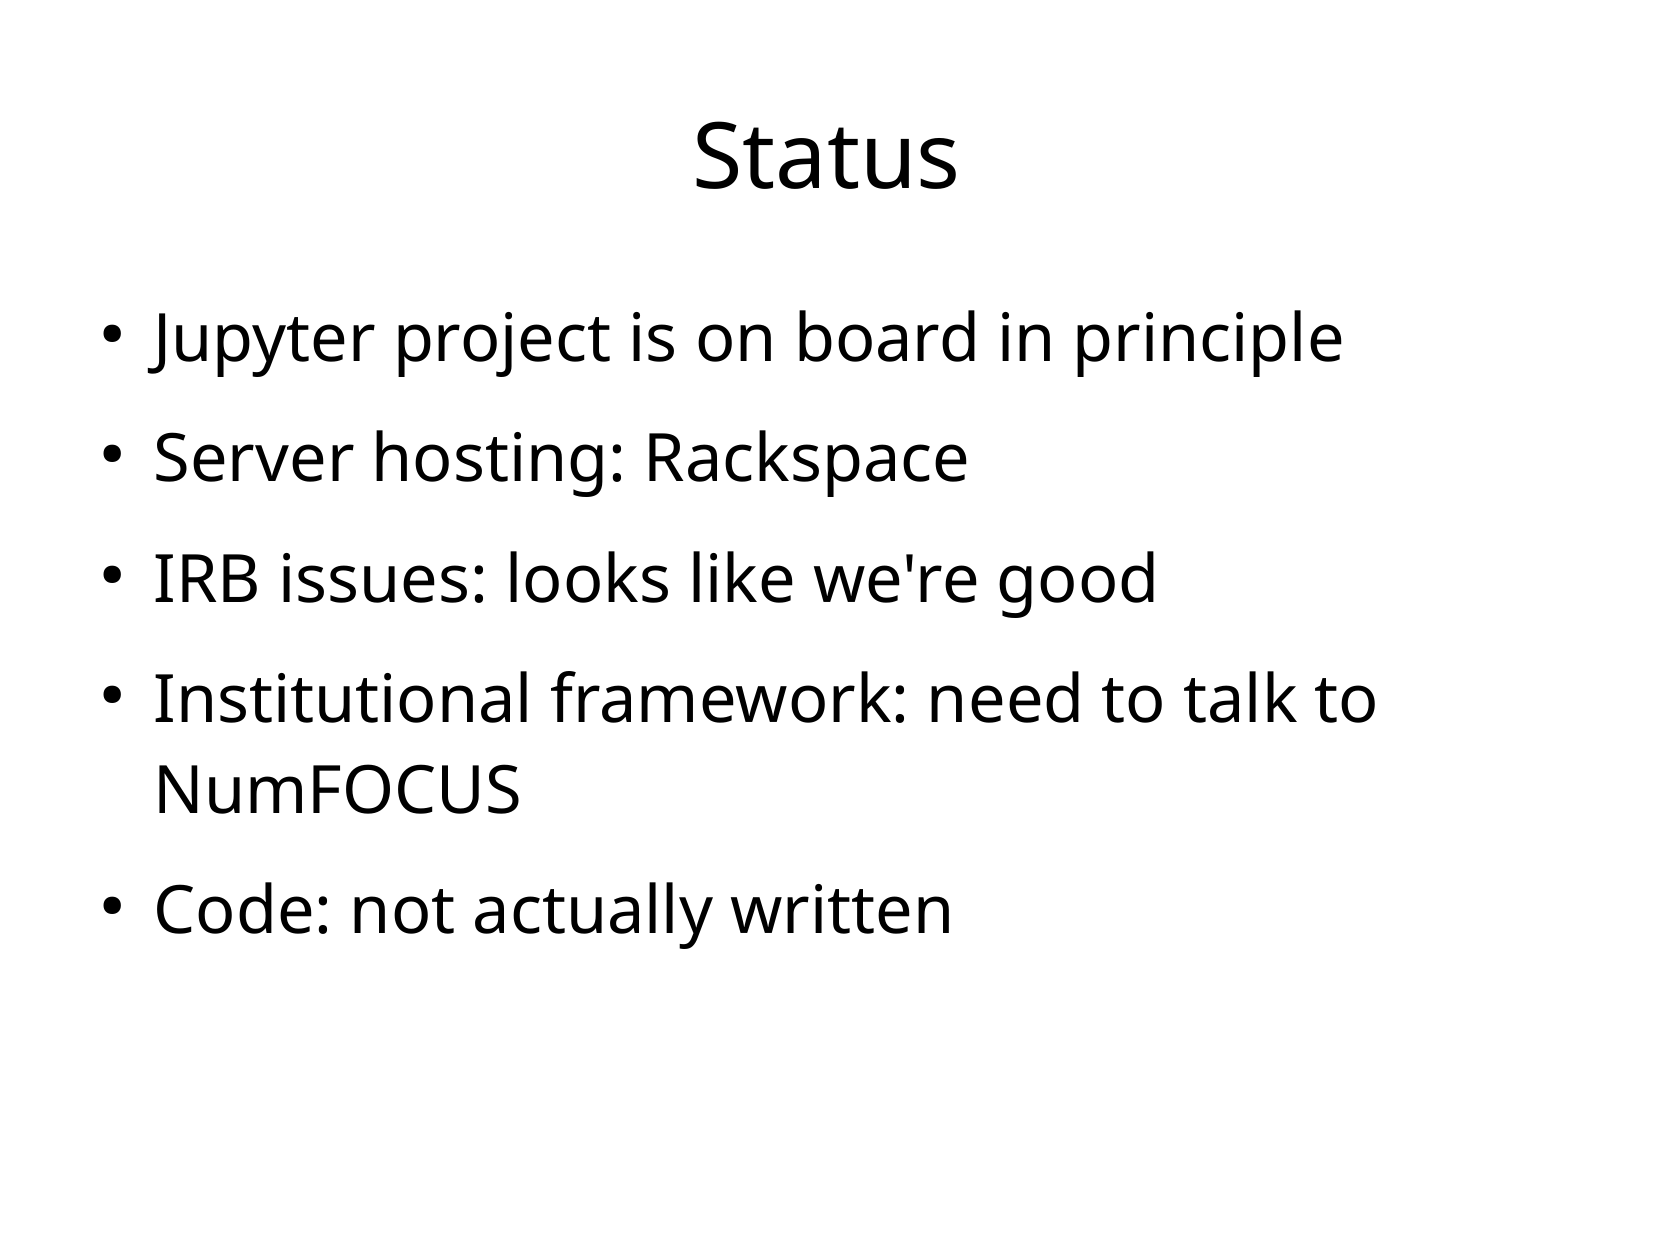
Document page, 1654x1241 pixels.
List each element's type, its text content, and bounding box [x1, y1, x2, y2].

title Status [82, 49, 1571, 257]
list Jupyter project is on board in principle Server hosting: Rackspace IRB issues: looks like we're good Institutional framework: need to talk to NumFOCUS Code: not actually written [82, 290, 1571, 1010]
